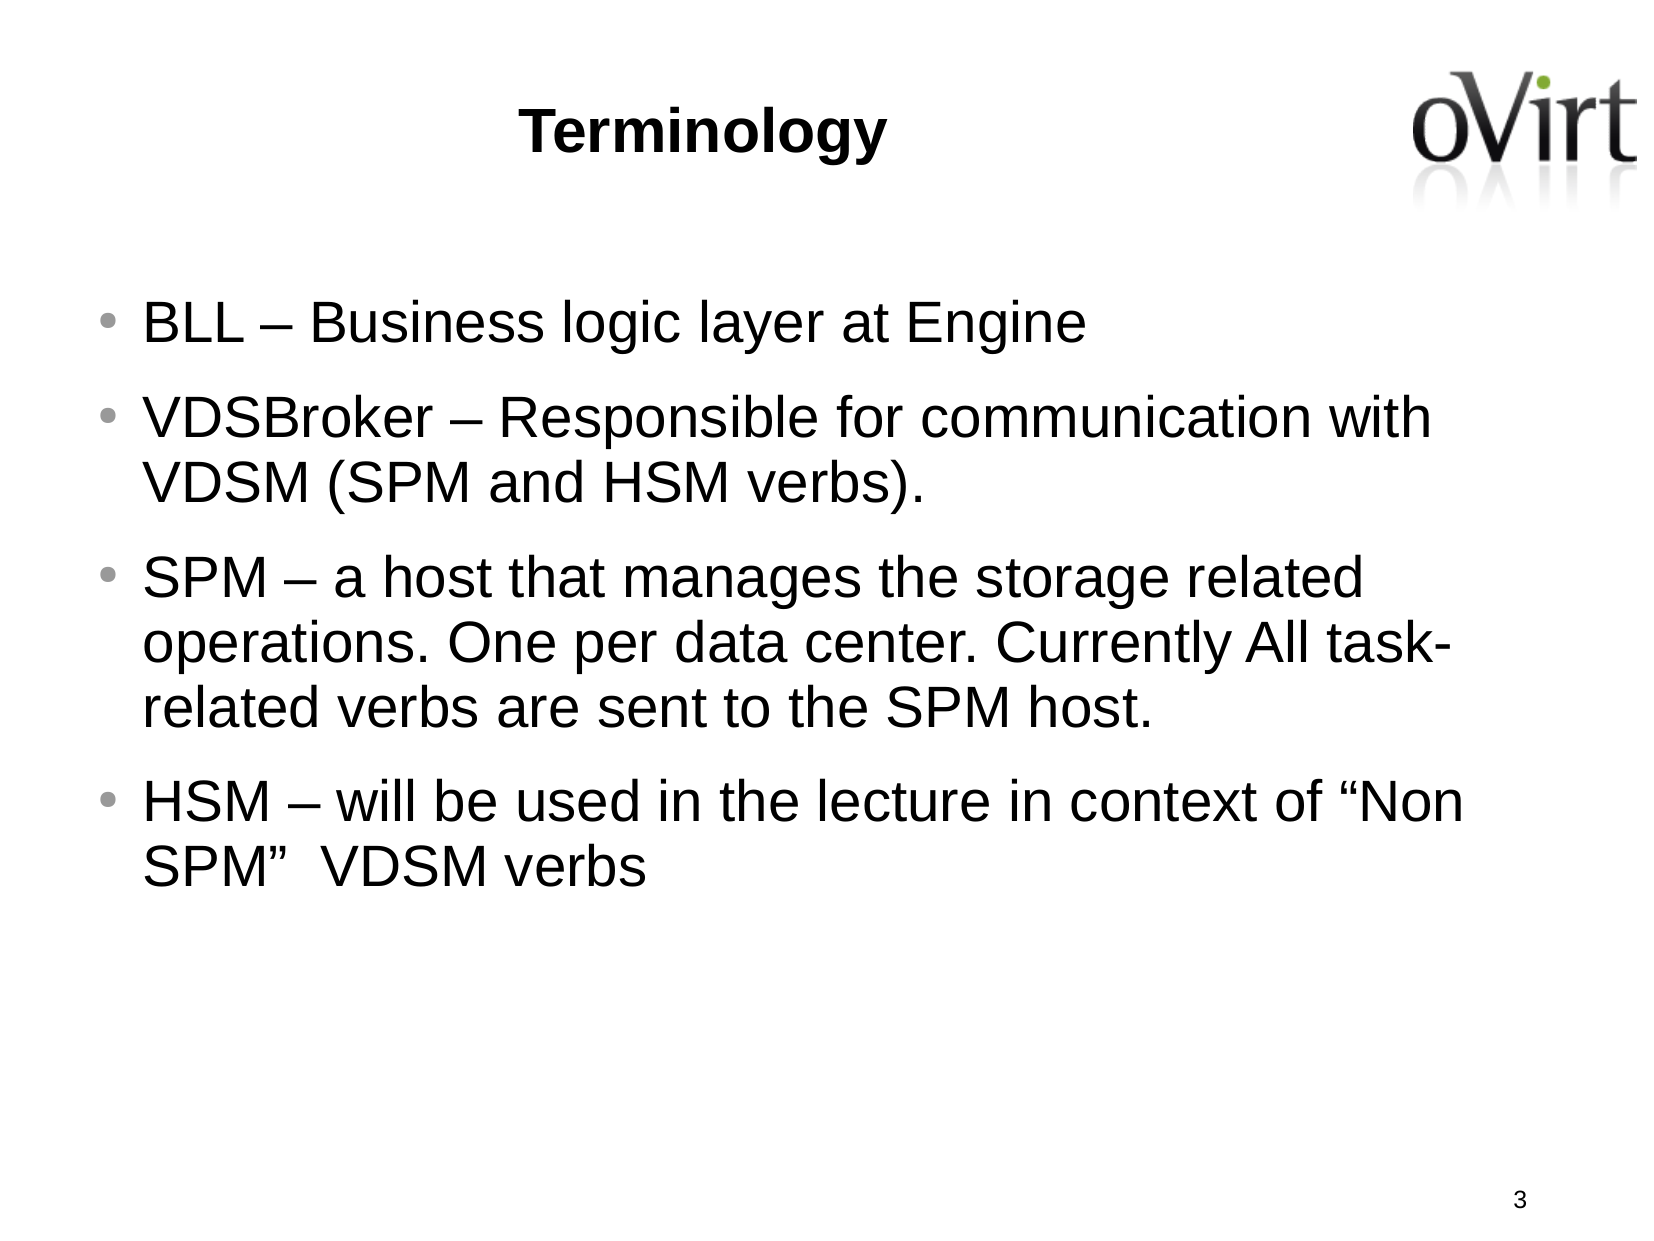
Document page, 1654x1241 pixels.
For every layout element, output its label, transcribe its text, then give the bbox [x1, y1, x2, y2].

picture [1413, 63, 1637, 212]
title Terminology [82, 37, 1303, 226]
list BLL – Business logic layer at Engine VDSBroker – Responsible for communication with VDSM (SPM and HSM verbs). SPM – a host that manages the storage related operations. One per data center. Currently All task-related verbs are sent to the SPM host. HSM – will be used in the lecture in context of “Non SPM” VDSM verbs [82, 290, 1571, 995]
